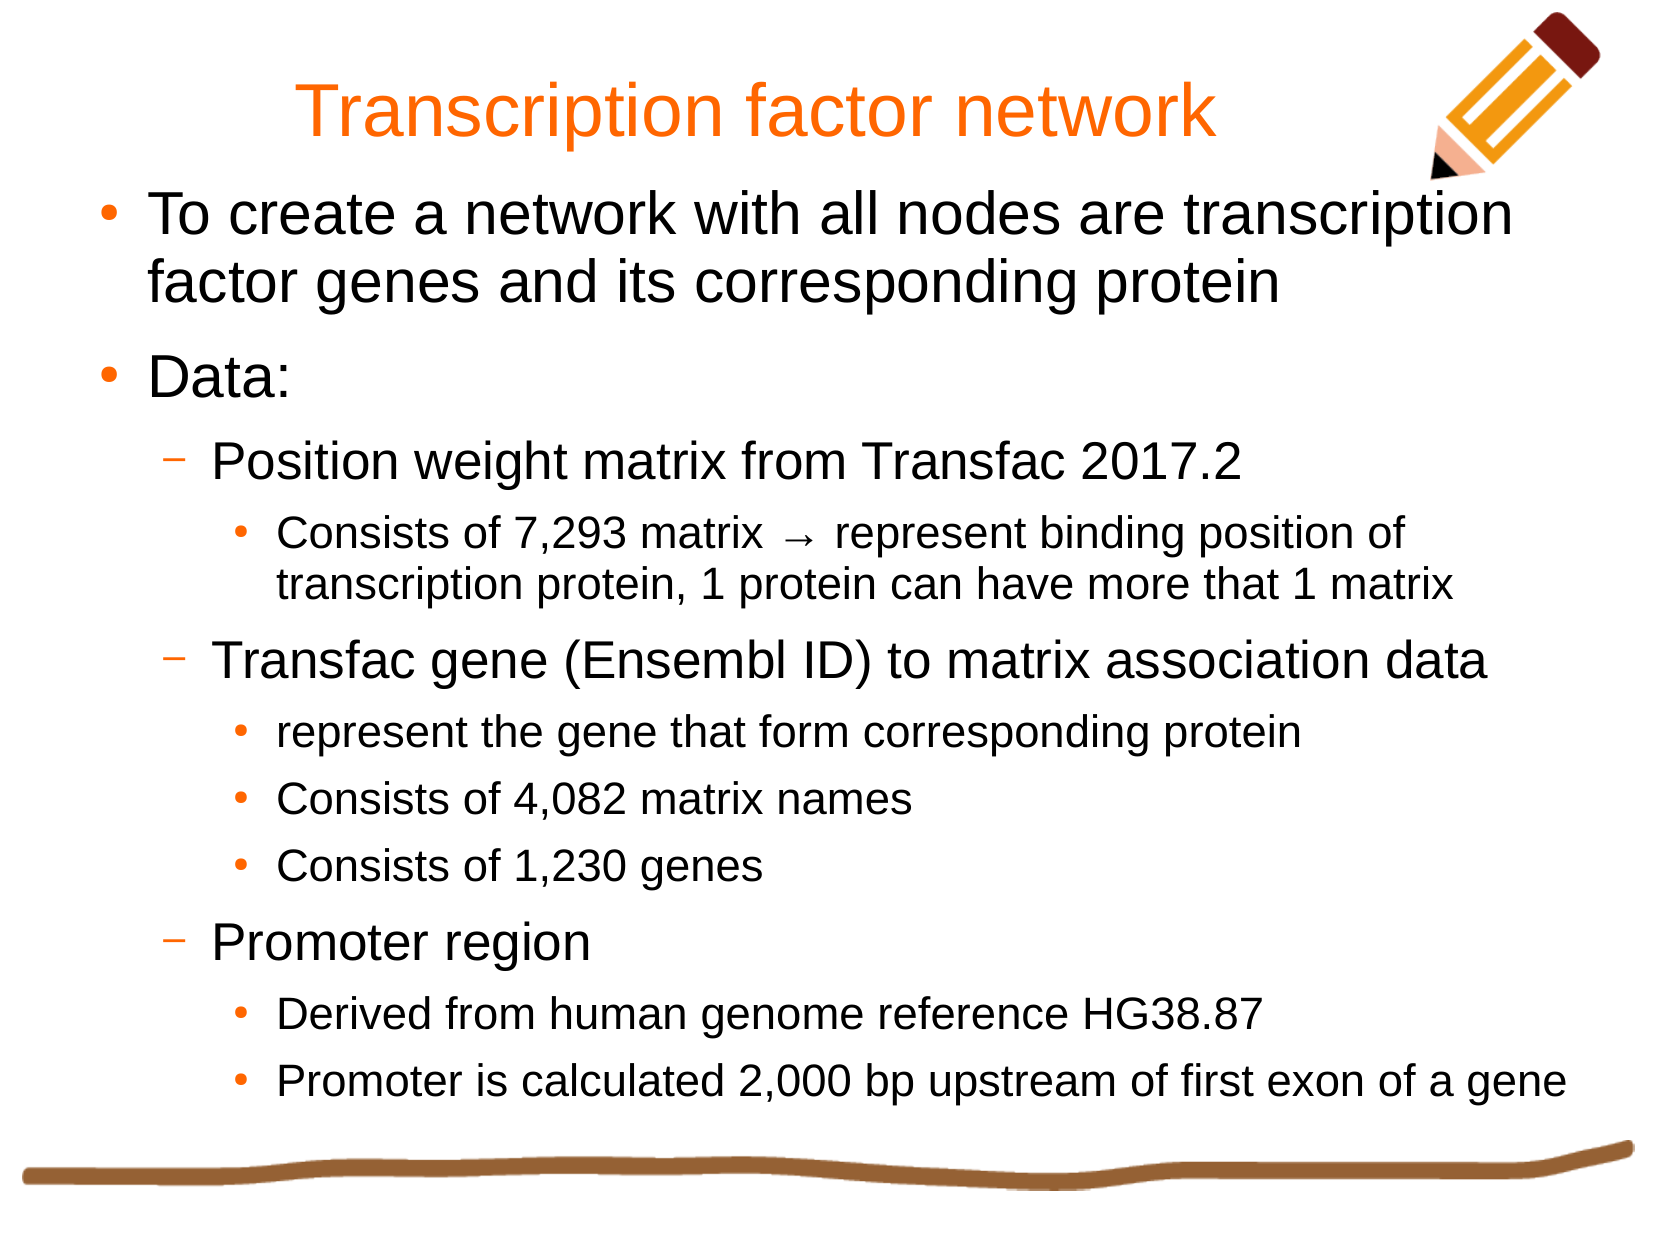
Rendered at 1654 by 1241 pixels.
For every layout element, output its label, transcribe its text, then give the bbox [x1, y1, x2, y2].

list To create a network with all nodes are transcription factor genes and its corresponding protein Data: Position weight matrix from Transfac 2017.2 Consists of 7,293 matrix → represent binding position of transcription protein, 1 protein can have more that 1 matrix Transfac gene (Ensembl ID) to matrix association data represent the gene that form corresponding protein Consists of 4,082 matrix names Consists of 1,230 genes Promoter region Derived from human genome reference HG38.87 Promoter is calculated 2,000 bp upstream of first exon of a gene [82, 180, 1571, 1122]
picture [1430, 12, 1601, 181]
picture [22, 1140, 1635, 1191]
title Transcription factor network [82, 49, 1430, 172]
